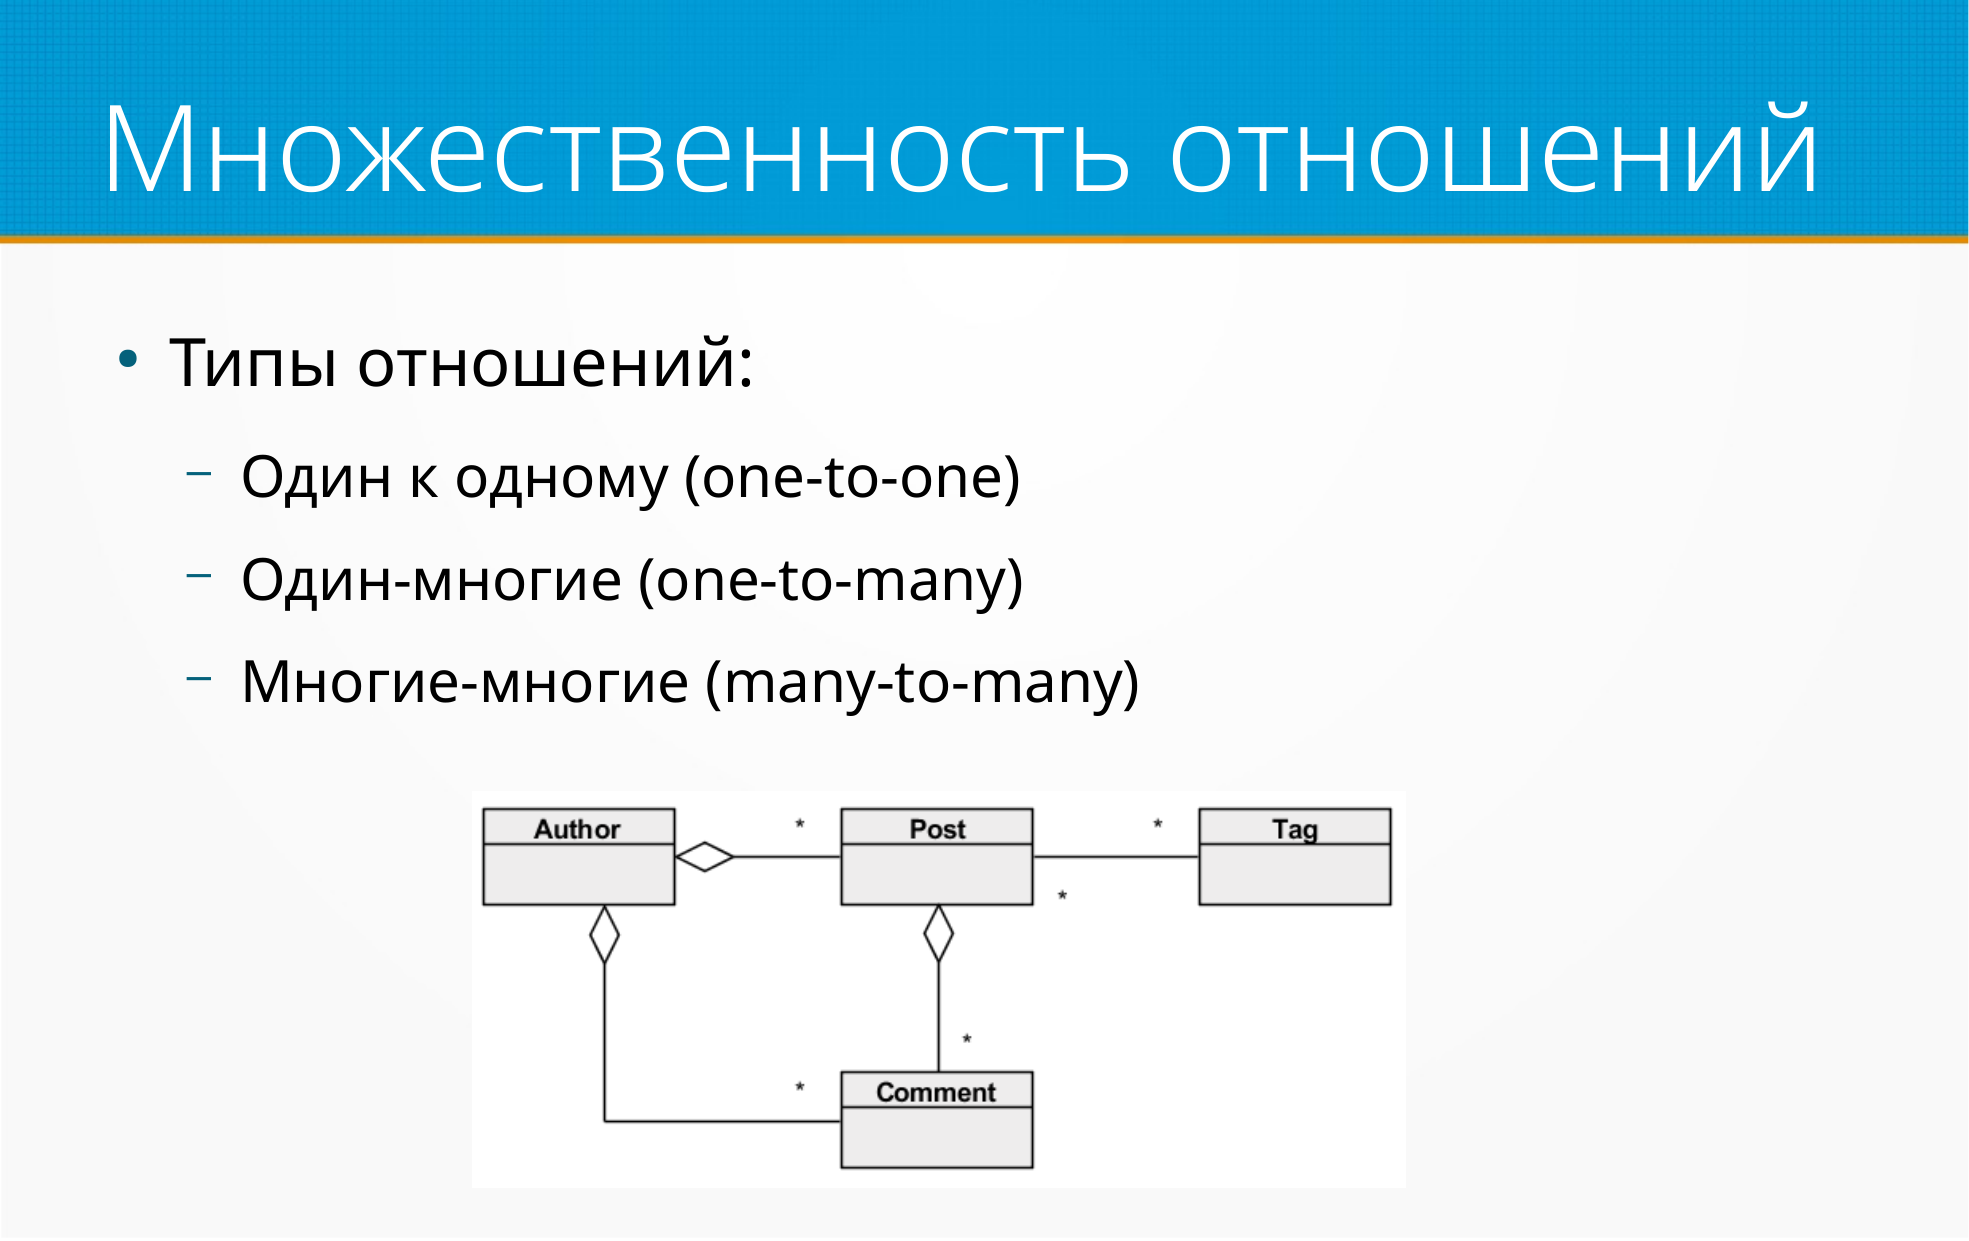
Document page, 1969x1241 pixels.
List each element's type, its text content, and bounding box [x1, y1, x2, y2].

title Множественность отношений [98, 19, 1870, 227]
picture [0, 233, 1969, 1241]
list Типы отношений: Один к одному (one-to-one) Один-многие (one-to-many) Многие-многие (many-to-many) [98, 315, 1878, 733]
